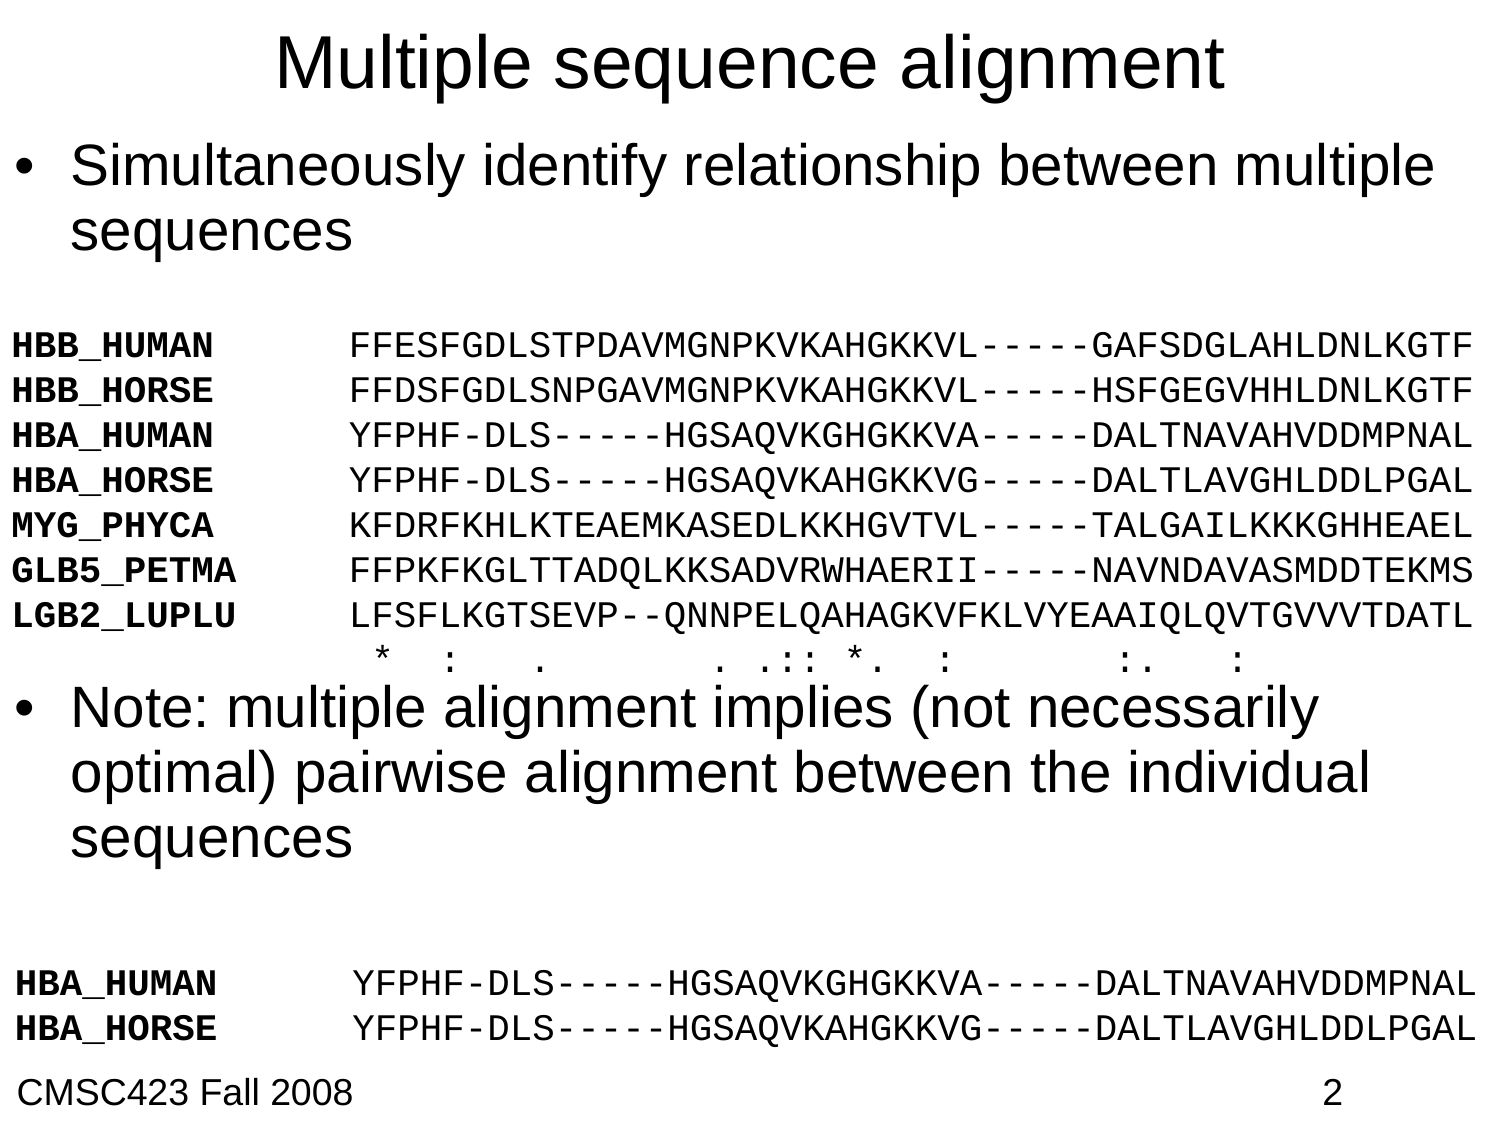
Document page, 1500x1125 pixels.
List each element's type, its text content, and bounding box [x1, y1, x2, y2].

list Simultaneously identify relationship between multiple sequences Note: multiple alignment implies (not necessarily optimal) pairwise alignment between the individual sequences [0, 1056, 1500, 1125]
list Simultaneously identify relationship between multiple sequences Note: multiple alignment implies (not necessarily optimal) pairwise alignment between the individual sequences [0, 688, 1500, 949]
text_box HBA_HUMAN YFPHF-DLS-----HGSAQVKGHGKKVA-----DALTNAVAHVDDMPNAL HBA_HORSE YFPHF-DLS-----HGSAQVKAHGKKVG-----DALTLAVGHLDDLPGAL [0, 949, 1500, 1056]
text_box HBB_HUMAN FFESFGDLSTPDAVMGNPKVKAHGKKVL-----GAFSDGLAHLDNLKGTF HBB_HORSE FFDSFGDLSNPGAVMGNPKVKAHGKKVL-----HSFGEGVHHLDNLKGTF HBA_HUMAN YFPHF-DLS-----HGSAQVKGHGKKVA-----DALTNAVAHVDDMPNAL HBA_HORSE YFPHF-DLS-----HGSAQVKAHGKKVG-----DALTLAVGHLDDLPGAL MYG_PHYCA KFDRFKHLKTEAEMKASEDLKKHGVTVL-----TALGAILKKKGHHEAEL GLB5_PETMA FFPKFKGLTTADQLKKSADVRWHAERII-----NAVNDAVASMDDTEKMS LGB2_LUPLU LFSFLKGTSEVP--QNNPELQAHAGKVFKLVYEAAIQLQVTGVVVTDATL * : . . .:: *. : :. : [0, 312, 1500, 688]
title Multiple sequence alignment [0, 12, 1500, 113]
list Simultaneously identify relationship between multiple sequences Note: multiple alignment implies (not necessarily optimal) pairwise alignment between the individual sequences [0, 124, 1500, 312]
